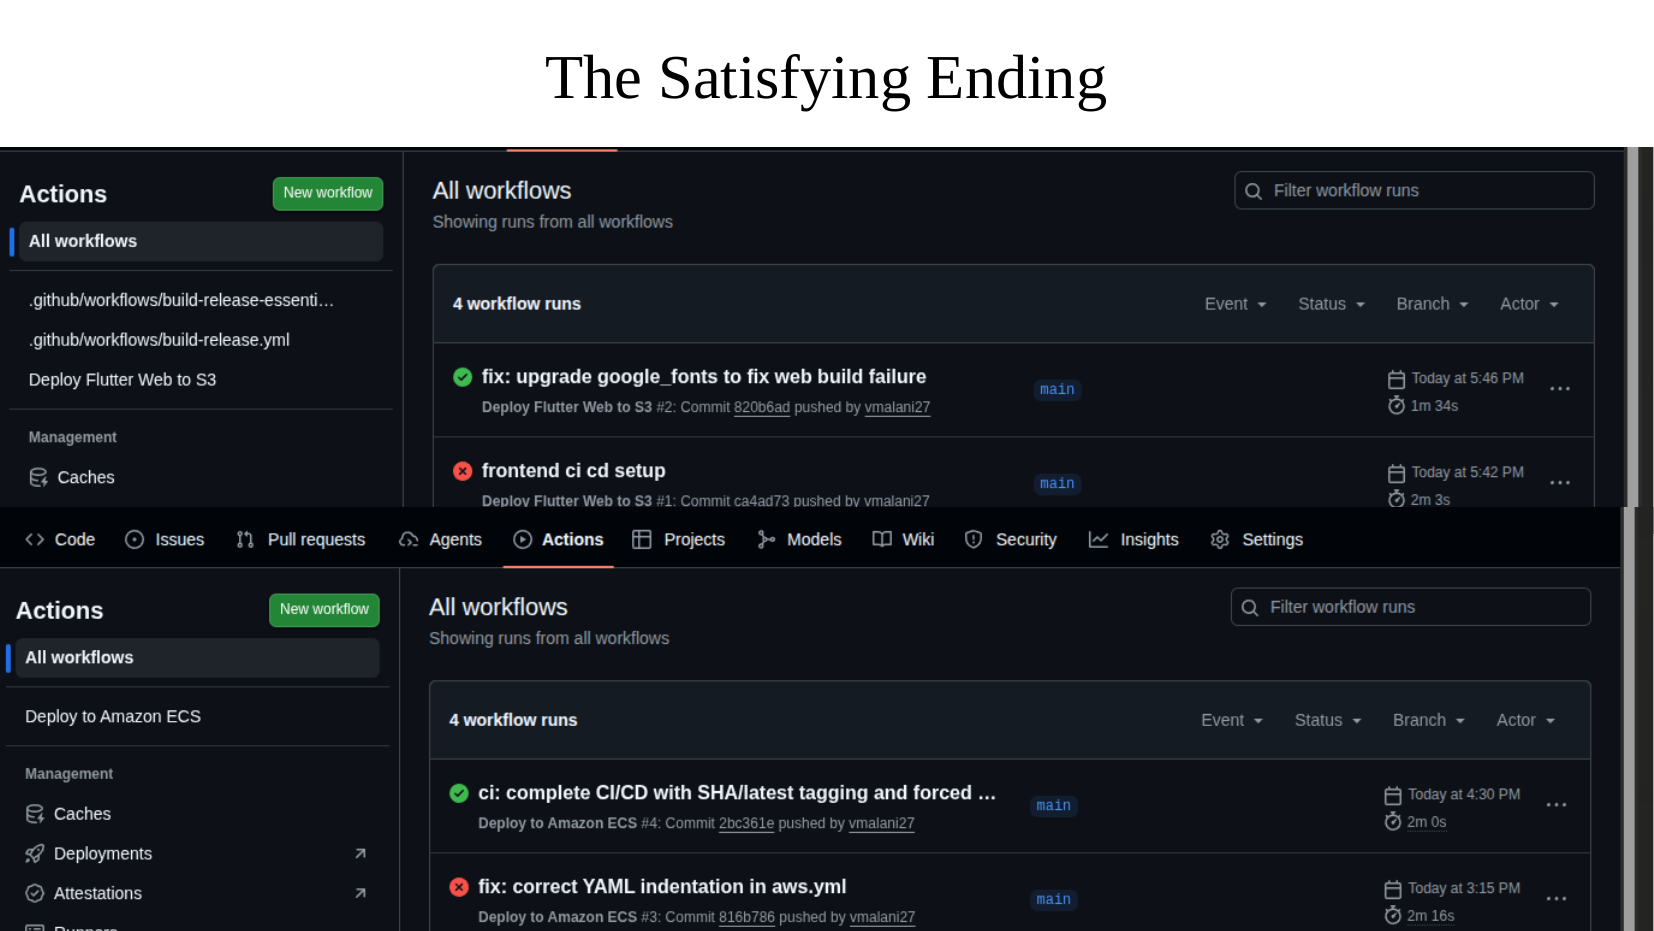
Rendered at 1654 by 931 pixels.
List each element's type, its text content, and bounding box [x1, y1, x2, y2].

picture [0, 147, 1654, 931]
title The Satisfying Ending [82, 0, 1571, 147]
